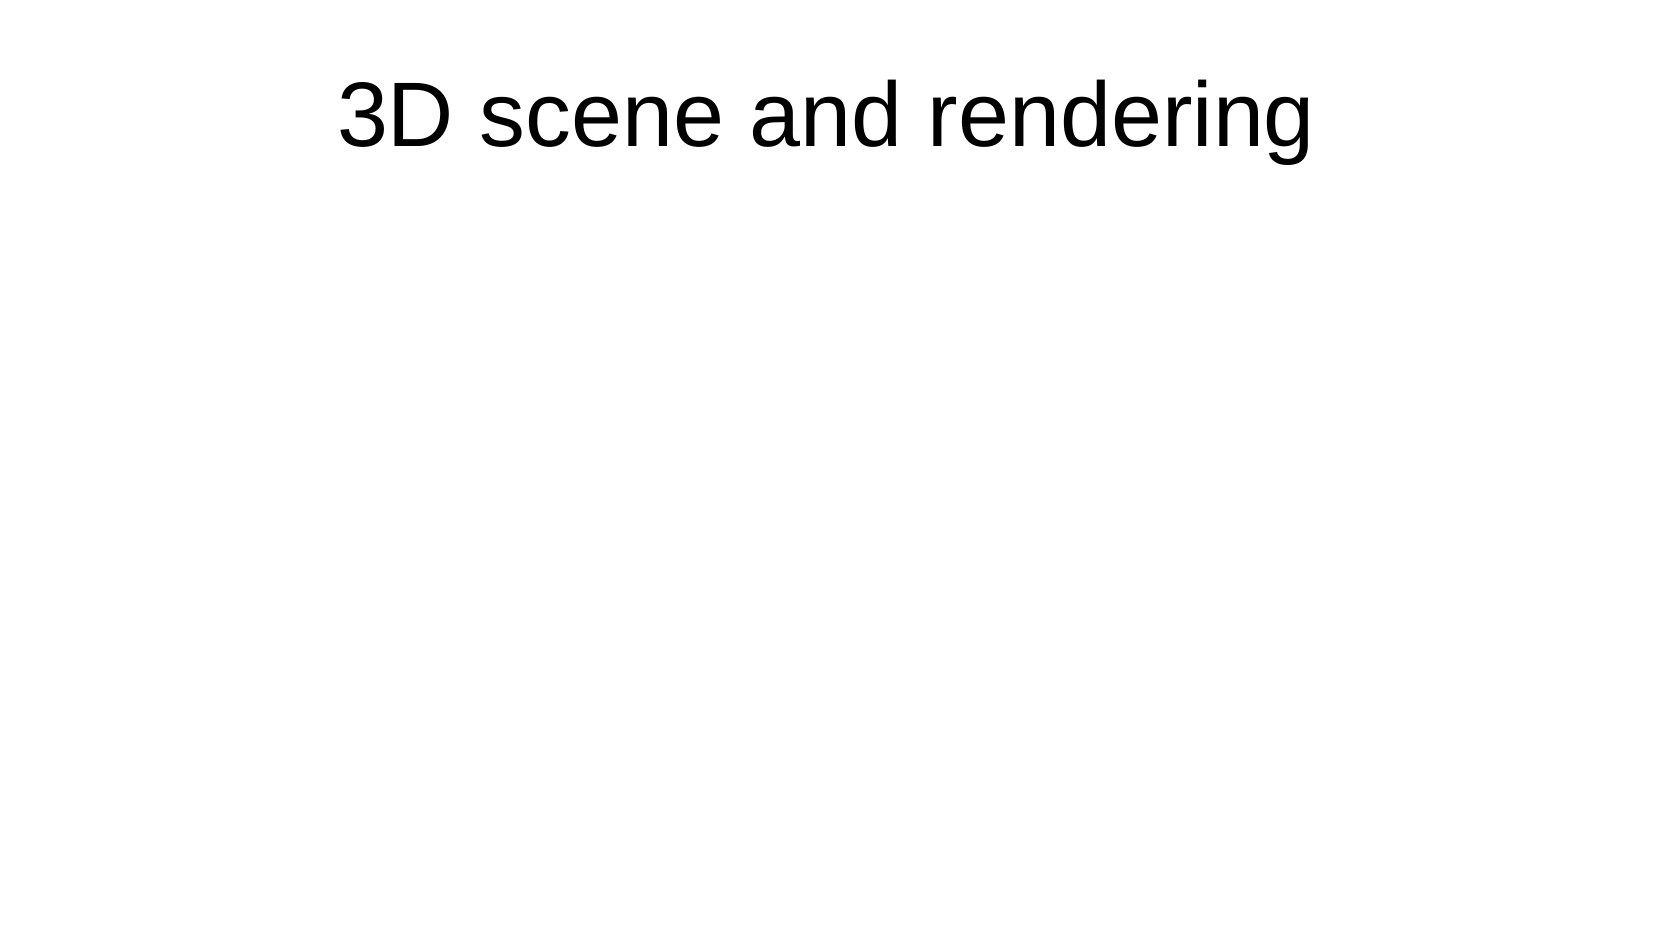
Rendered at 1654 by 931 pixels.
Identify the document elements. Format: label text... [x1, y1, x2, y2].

title 3D scene and rendering [82, 37, 1571, 193]
